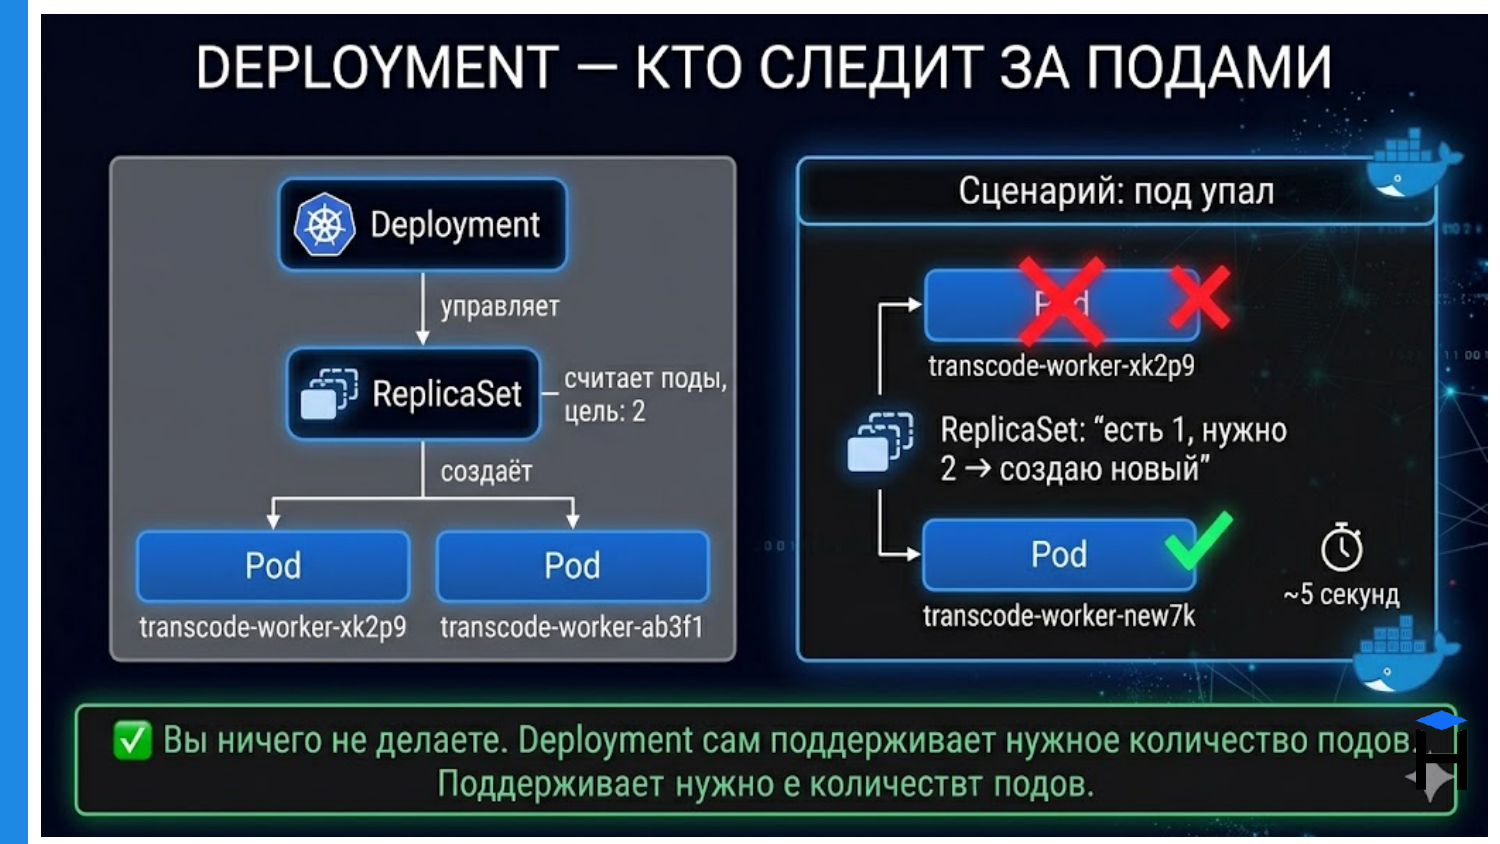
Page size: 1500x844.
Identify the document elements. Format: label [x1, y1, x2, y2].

text_box [0, 0, 27, 844]
picture [41, 14, 1488, 837]
